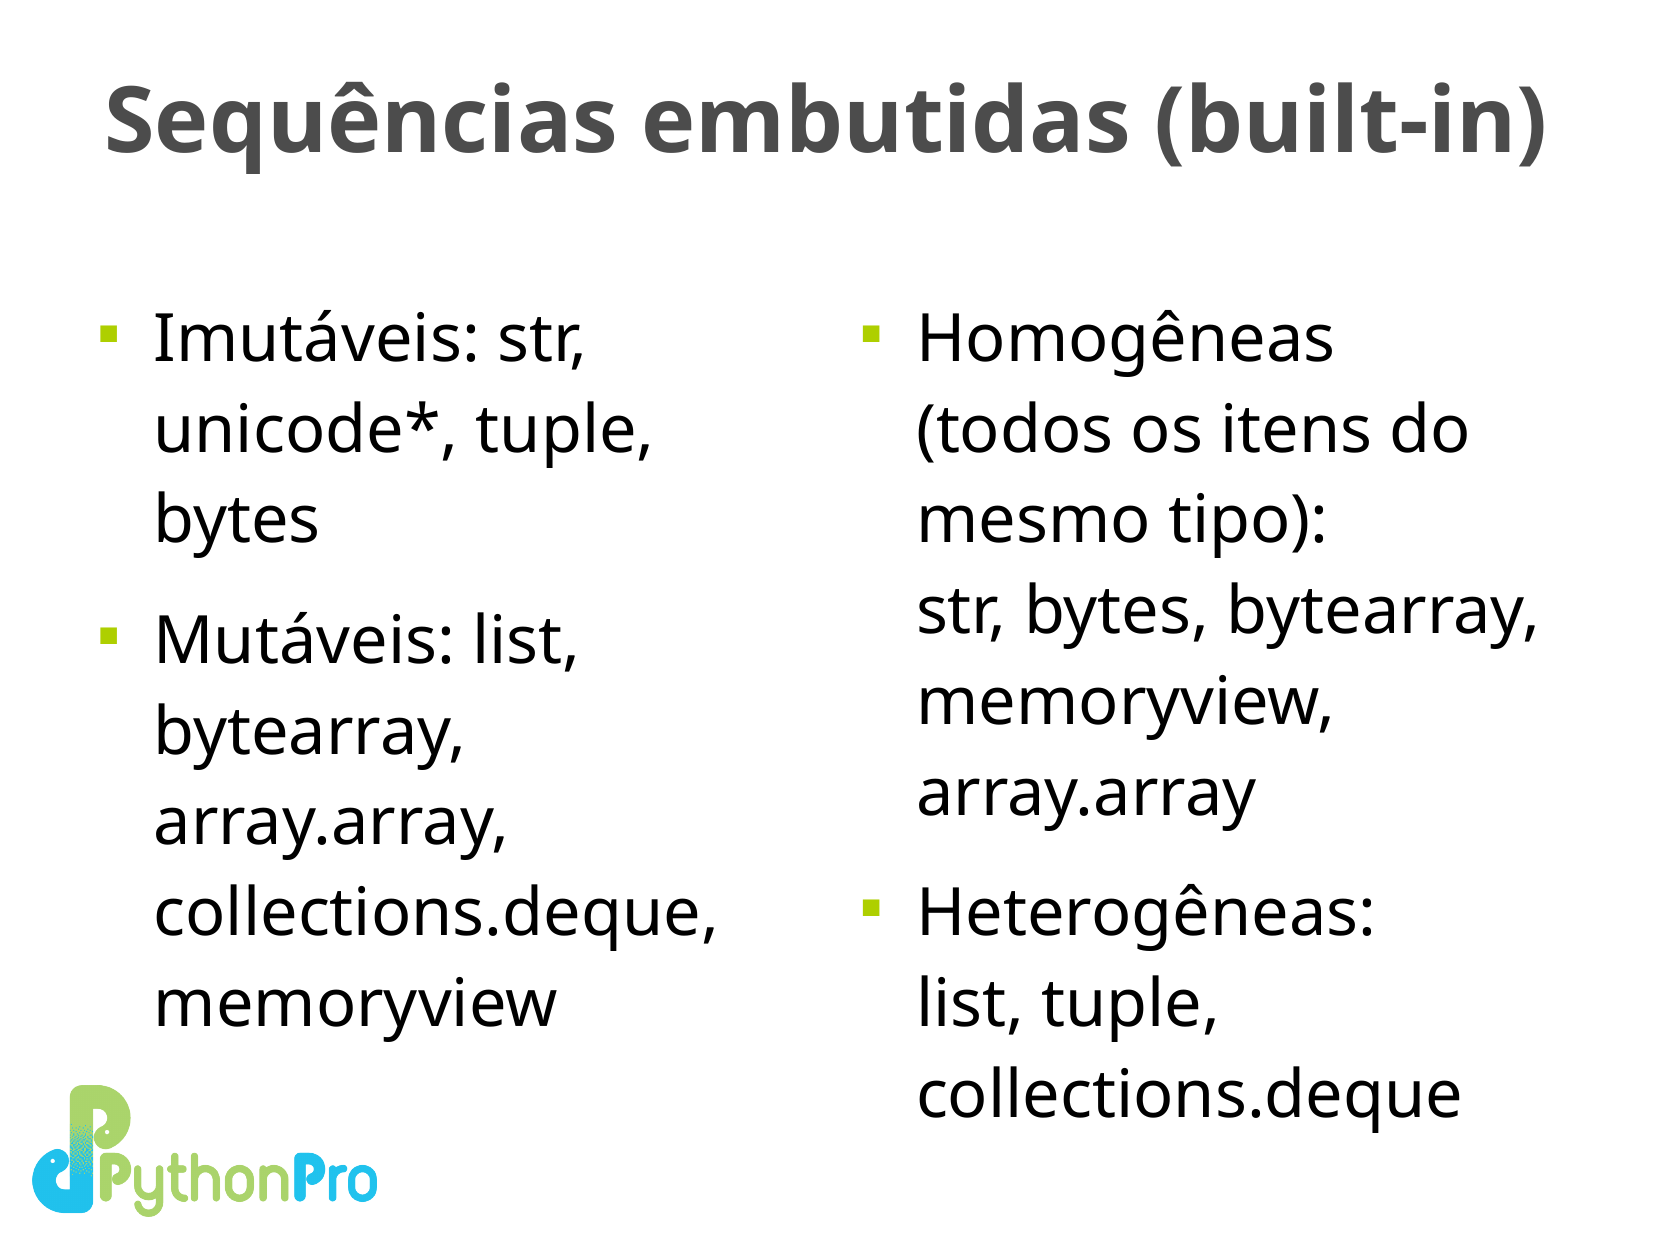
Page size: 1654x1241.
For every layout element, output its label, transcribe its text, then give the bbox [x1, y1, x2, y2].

picture [32, 1085, 377, 1217]
list Homogêneas (todos os itens do mesmo tipo): str, bytes, bytearray, memoryview, array.array Heterogêneas: list, tuple, collections.deque [845, 290, 1572, 1109]
list Imutáveis: str, unicode*, tuple, bytes Mutáveis: list, bytearray, array.array, collections.deque, memoryview [82, 290, 809, 1109]
title Sequências embutidas (built-in) [82, 13, 1571, 222]
